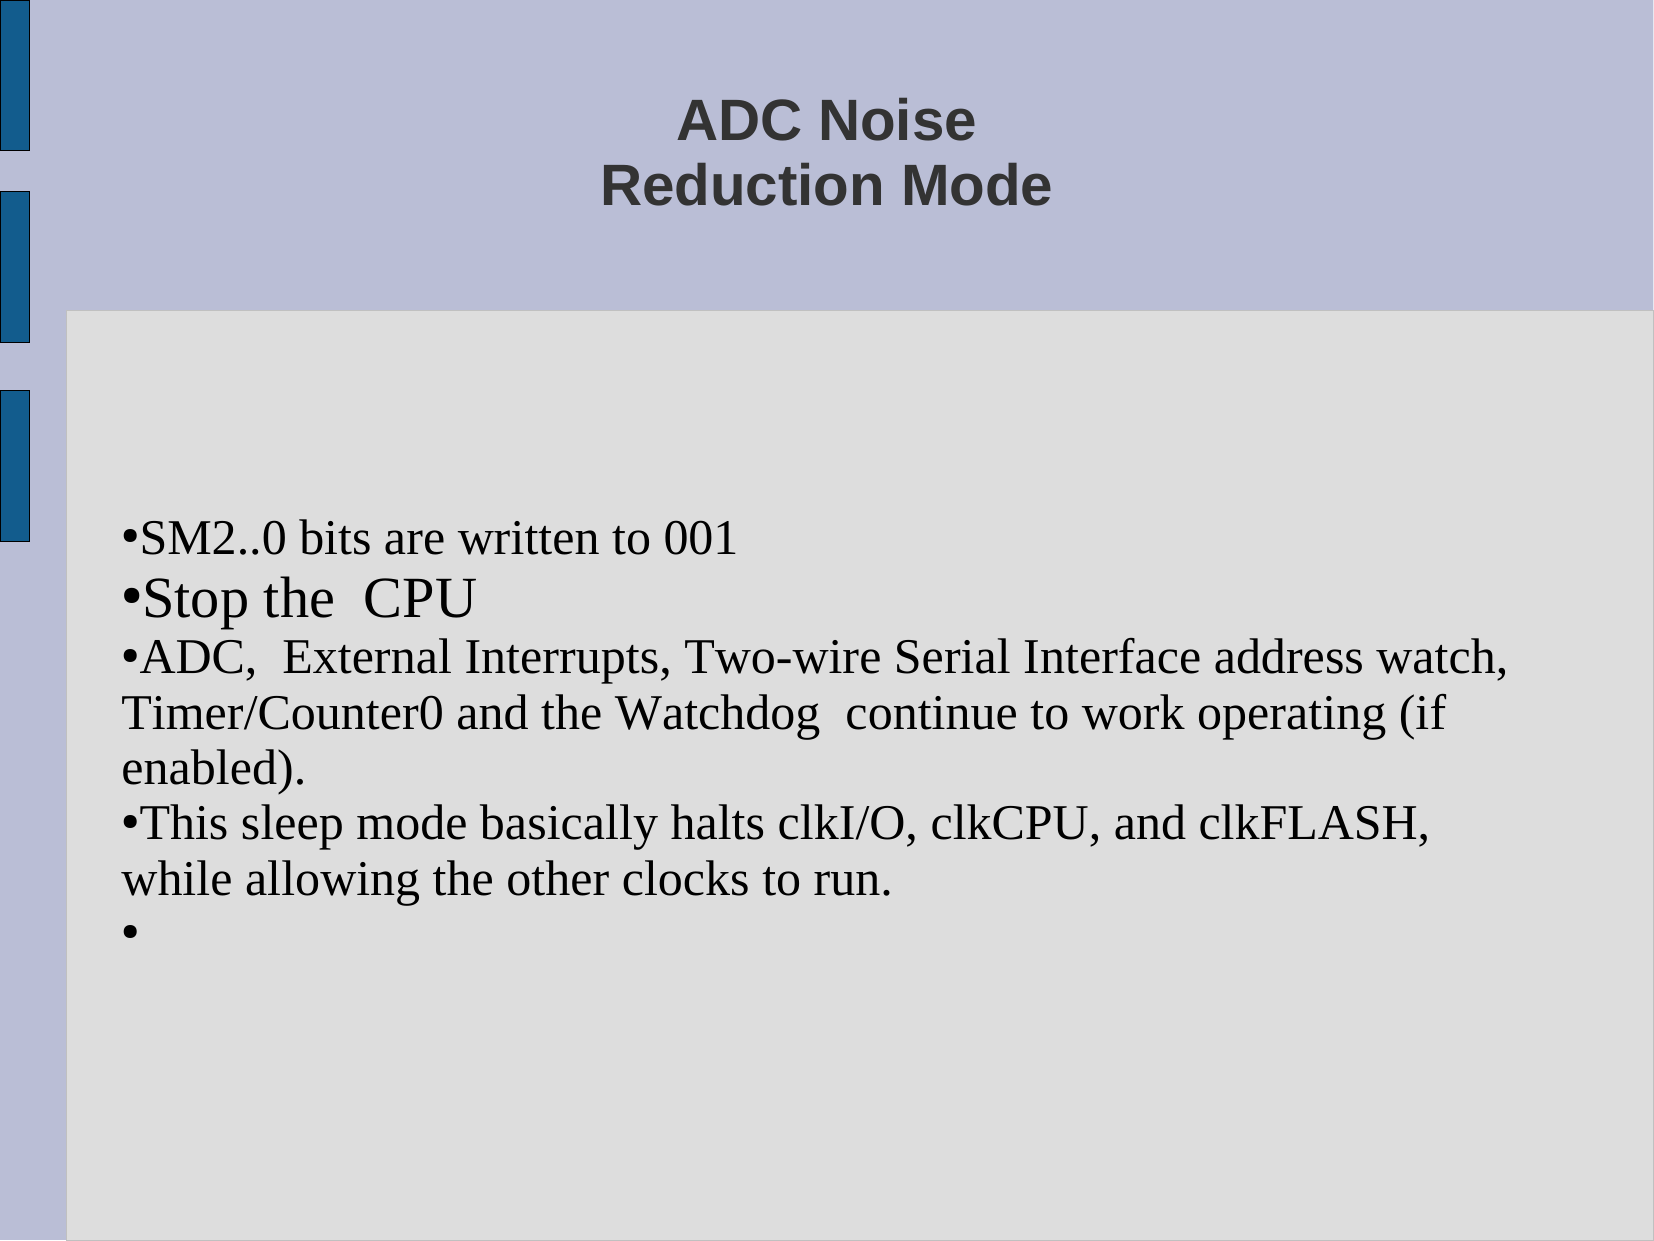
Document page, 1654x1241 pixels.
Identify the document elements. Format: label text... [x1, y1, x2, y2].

subtitle SM2..0 bits are written to 001 Stop the CPU ADC, External Interrupts, Two-wire Serial Interface address watch, Timer/Counter0 and the Watchdog continue to work operating (if enabled). This sleep mode basically halts clkI/O, clkCPU, and clkFLASH, while allowing the other clocks to run. [121, 344, 1534, 1127]
title ADC Noise Reduction Mode [82, 56, 1571, 250]
